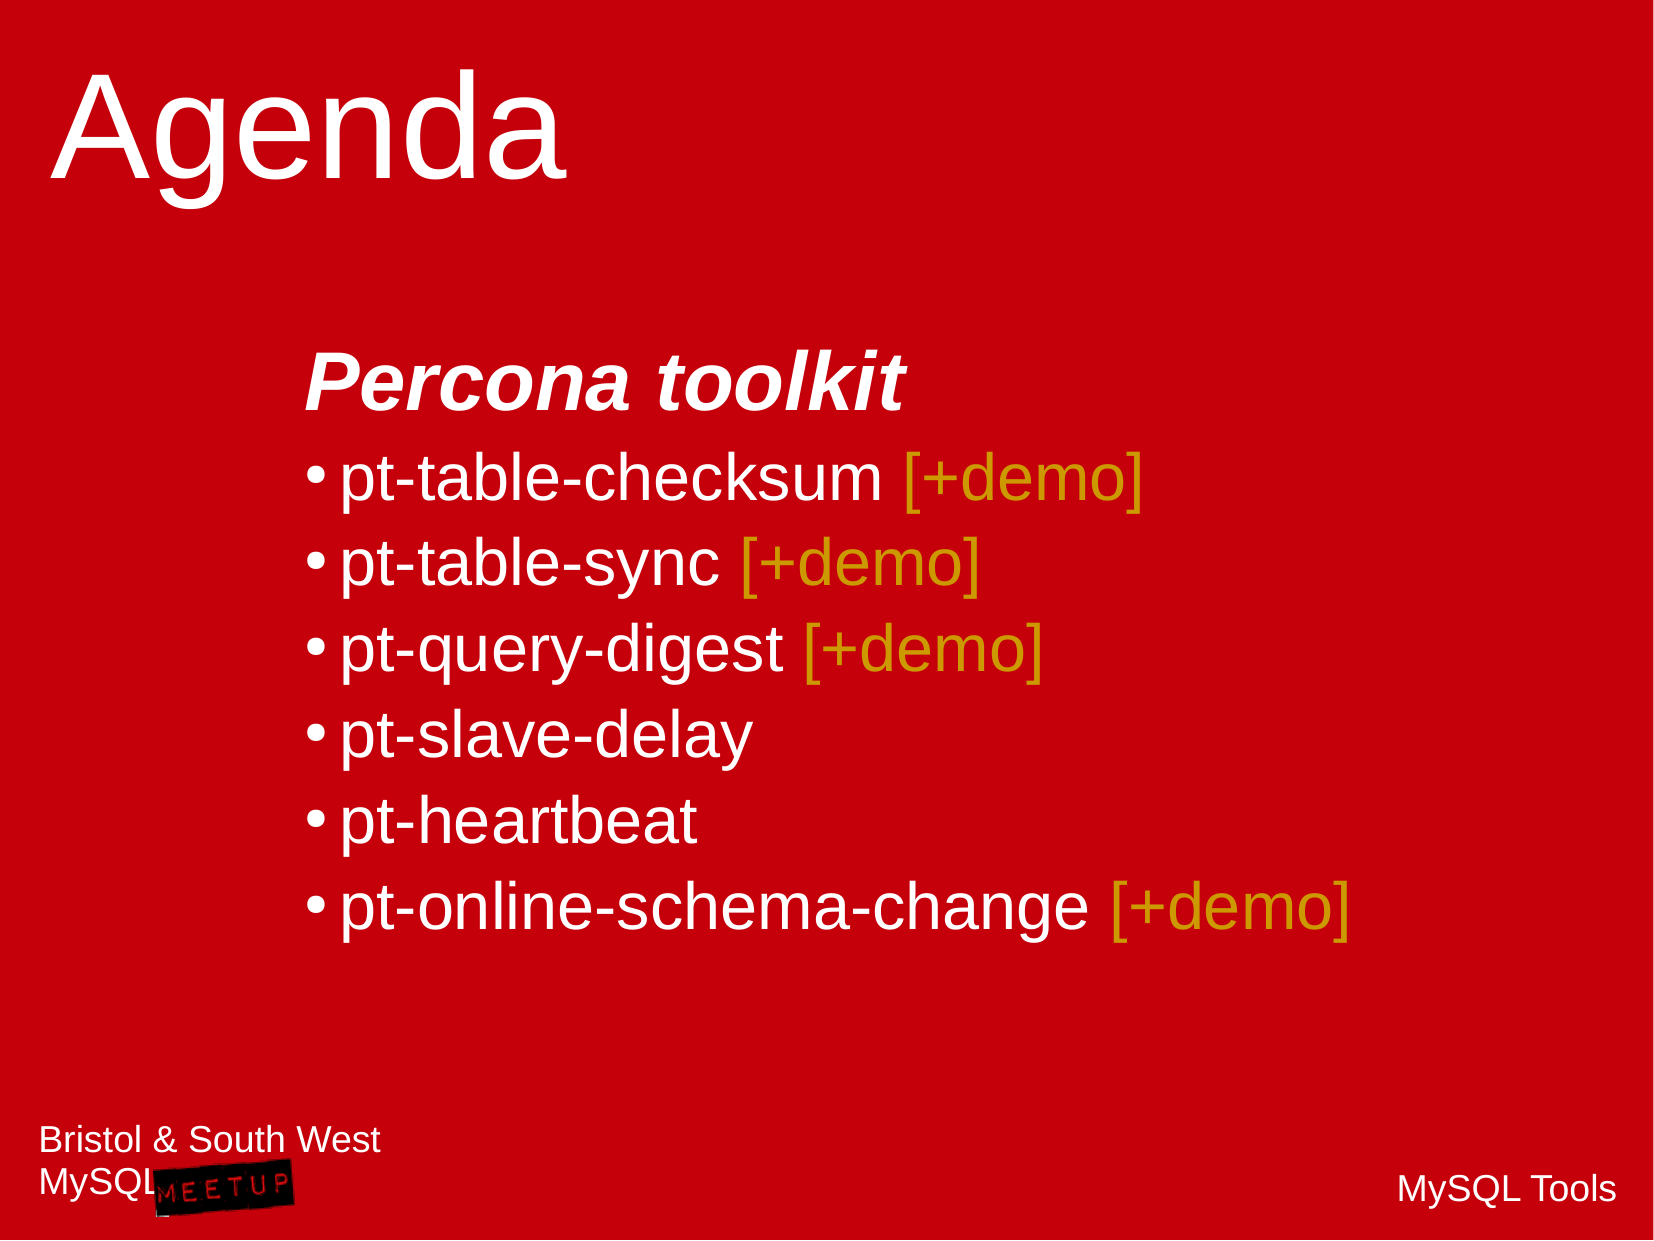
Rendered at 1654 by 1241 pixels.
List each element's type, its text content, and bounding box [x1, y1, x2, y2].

text_box Percona toolkit pt-table-checksum [+demo] pt-table-sync [+demo] pt-query-digest [+demo] pt-slave-delay pt-heartbeat pt-online-schema-change [+demo] [218, 206, 1495, 1064]
text_box MySQL Tools [1381, 1159, 1654, 1217]
text_box Agenda [35, 35, 583, 218]
text_box Bristol & South West MySQL [23, 1110, 768, 1214]
picture [153, 1157, 296, 1217]
